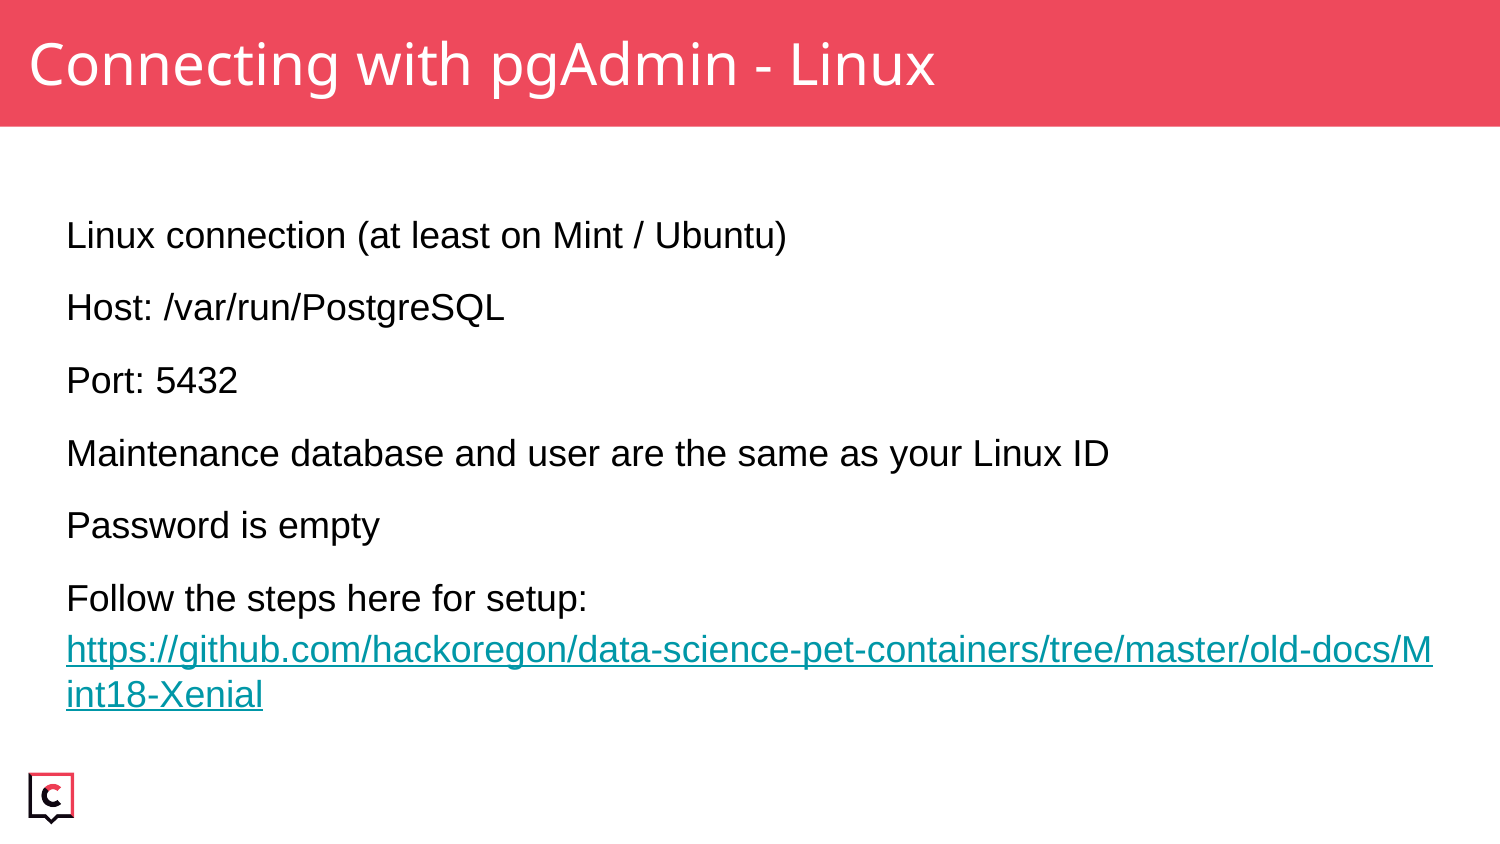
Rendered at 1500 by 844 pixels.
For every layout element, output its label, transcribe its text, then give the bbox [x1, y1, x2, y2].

picture [19, 764, 82, 830]
list Linux connection (at least on Mint / Ubuntu) Host: /var/run/PostgreSQL Port: 5432 Maintenance database and user are the same as your Linux ID Password is empty Follow the steps here for setup: https://github.com/hackoregon/data-science-pet-containers/tree/master/old-docs/Mint18-Xenial [51, 189, 1449, 750]
title Connecting with pgAdmin - Linux [13, 12, 1412, 107]
